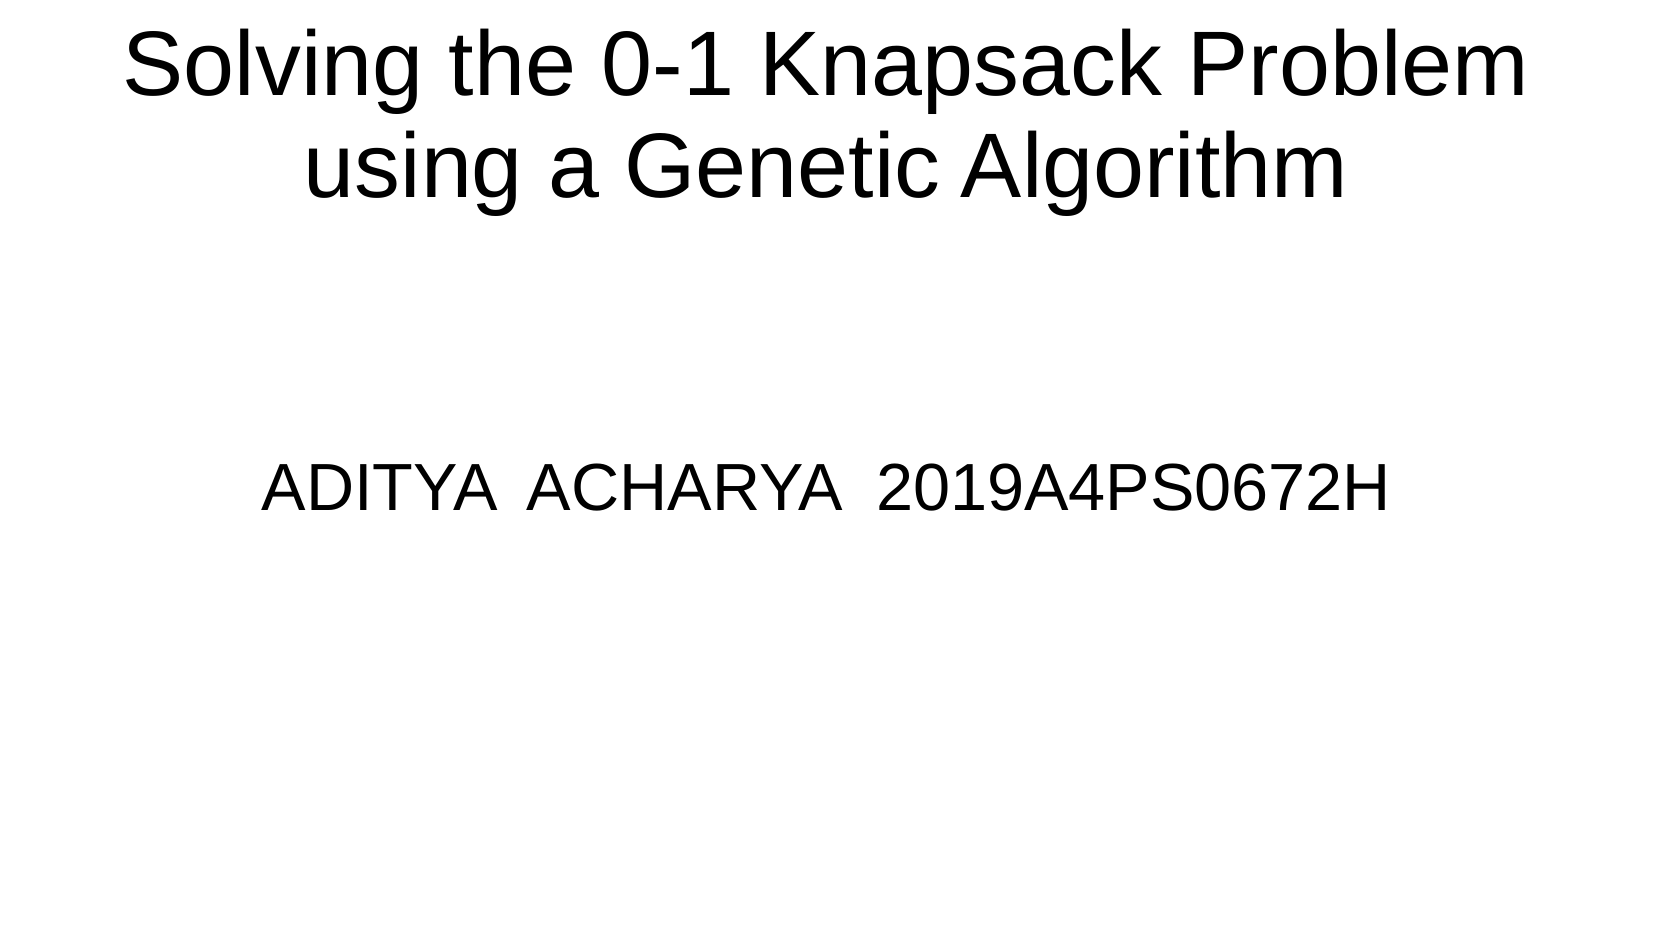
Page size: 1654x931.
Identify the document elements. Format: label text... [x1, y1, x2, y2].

title Solving the 0-1 Knapsack Problem using a Genetic Algorithm [82, 12, 1571, 217]
subtitle ADITYA ACHARYA 2019A4PS0672H [82, 217, 1571, 758]
